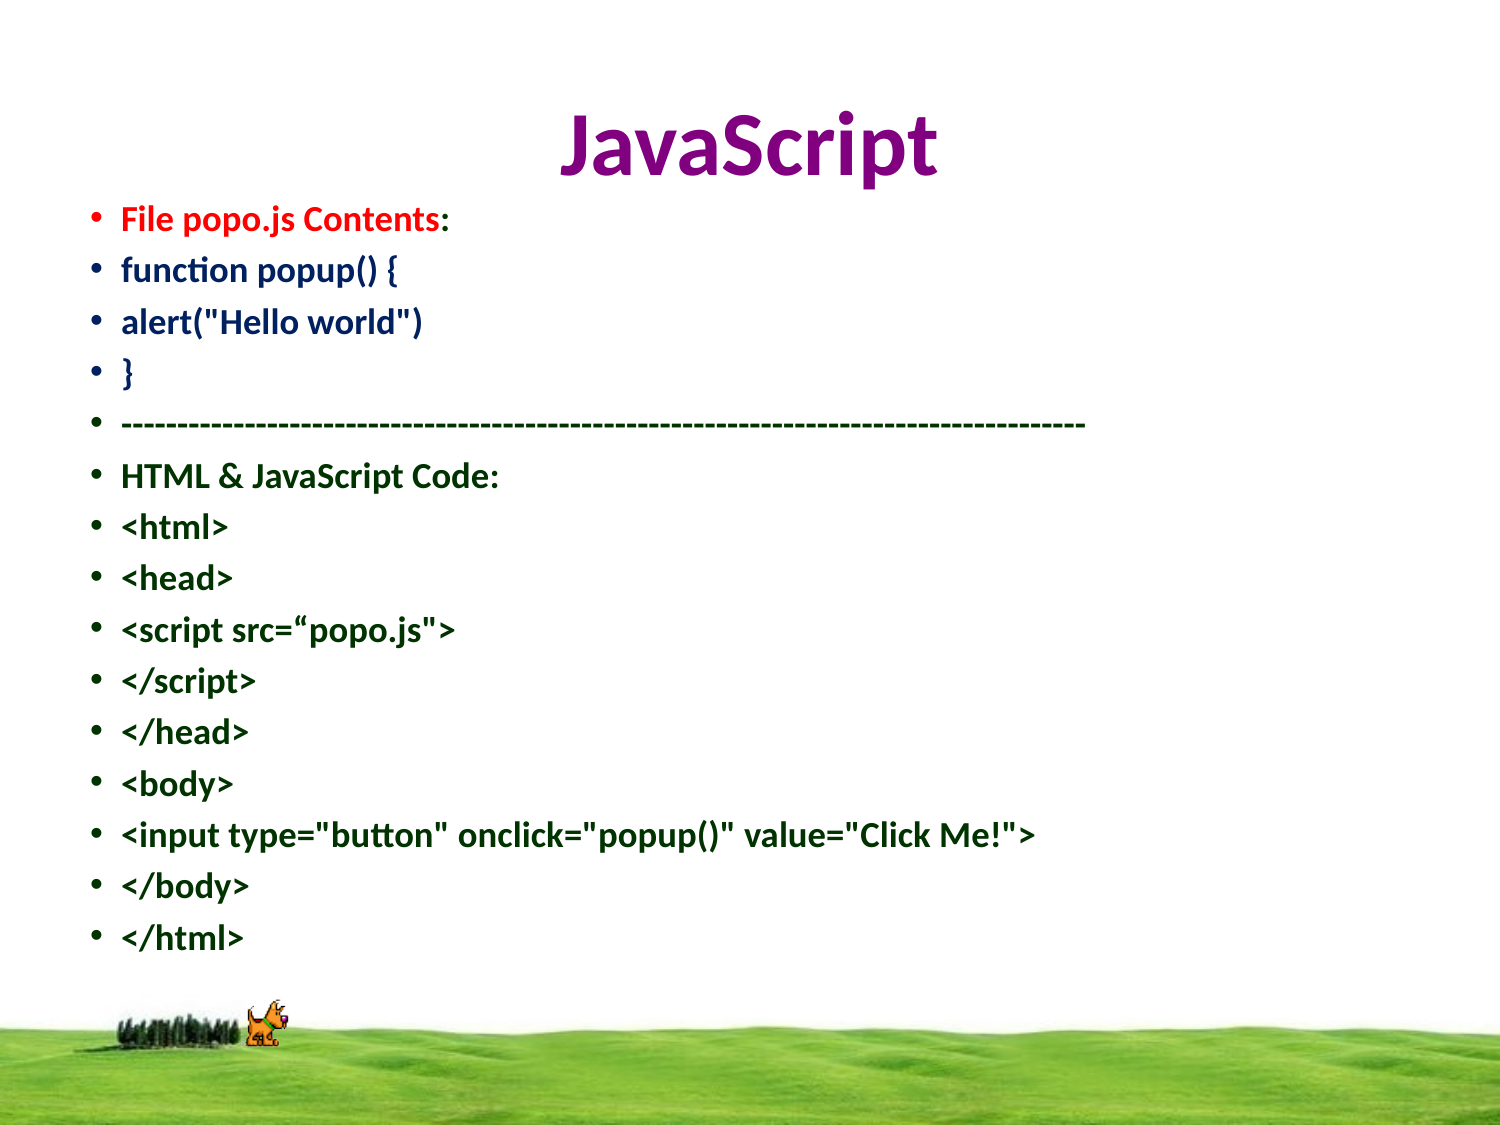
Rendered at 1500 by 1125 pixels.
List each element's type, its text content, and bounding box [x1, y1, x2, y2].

list File popo.js Contents: function popup() { alert("Hello world") } -------------------------------------------------------------------------------------- HTML & JavaScript Code: <html> <head> <script src=“popo.js"> </script> </head> <body> <input type="button" onclick="popup()" value="Click Me!"> </body> </html> [75, 187, 1338, 975]
title JavaScript [75, 45, 1425, 233]
picture [0, 995, 1500, 1125]
